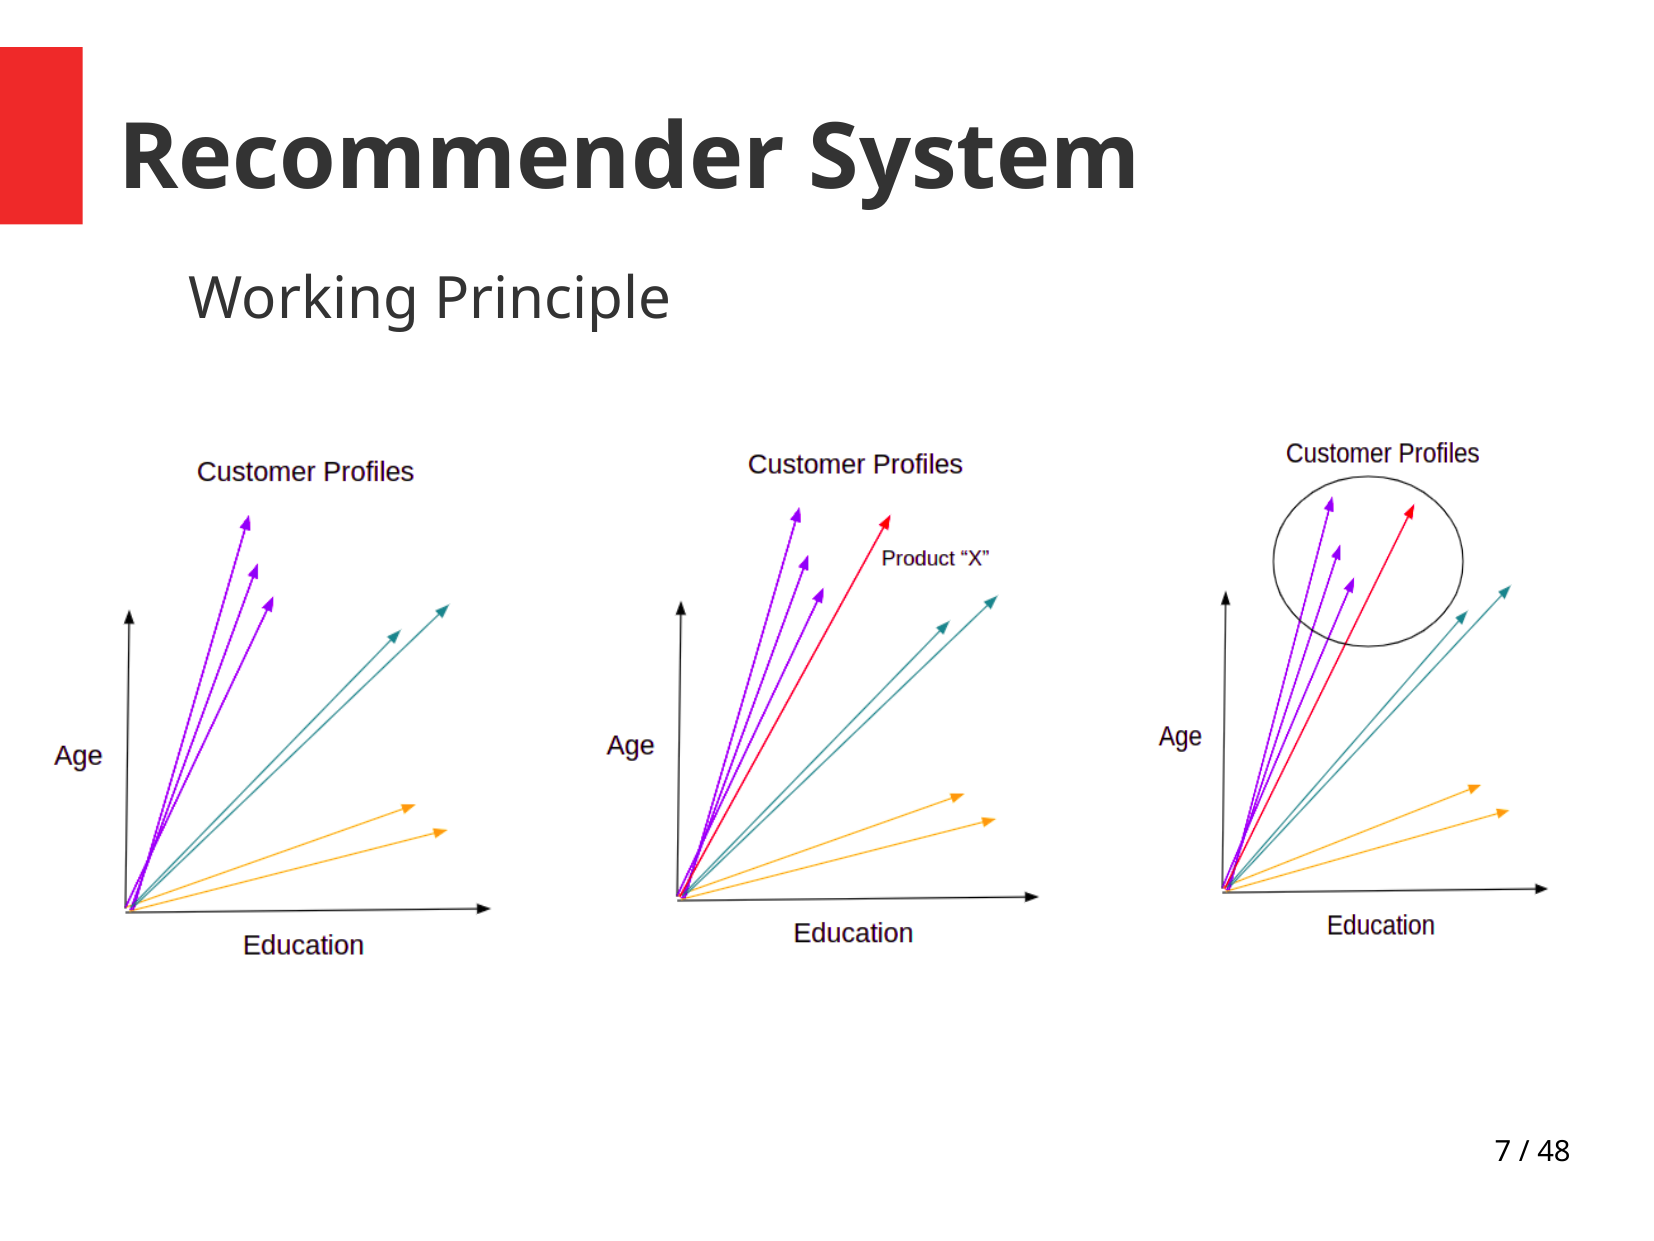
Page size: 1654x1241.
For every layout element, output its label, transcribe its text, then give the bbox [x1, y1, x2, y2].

title Recommender System [118, 49, 1571, 257]
list Working Principle [118, 256, 721, 353]
picture [1110, 389, 1622, 961]
picture [30, 429, 541, 976]
picture [555, 427, 1096, 961]
